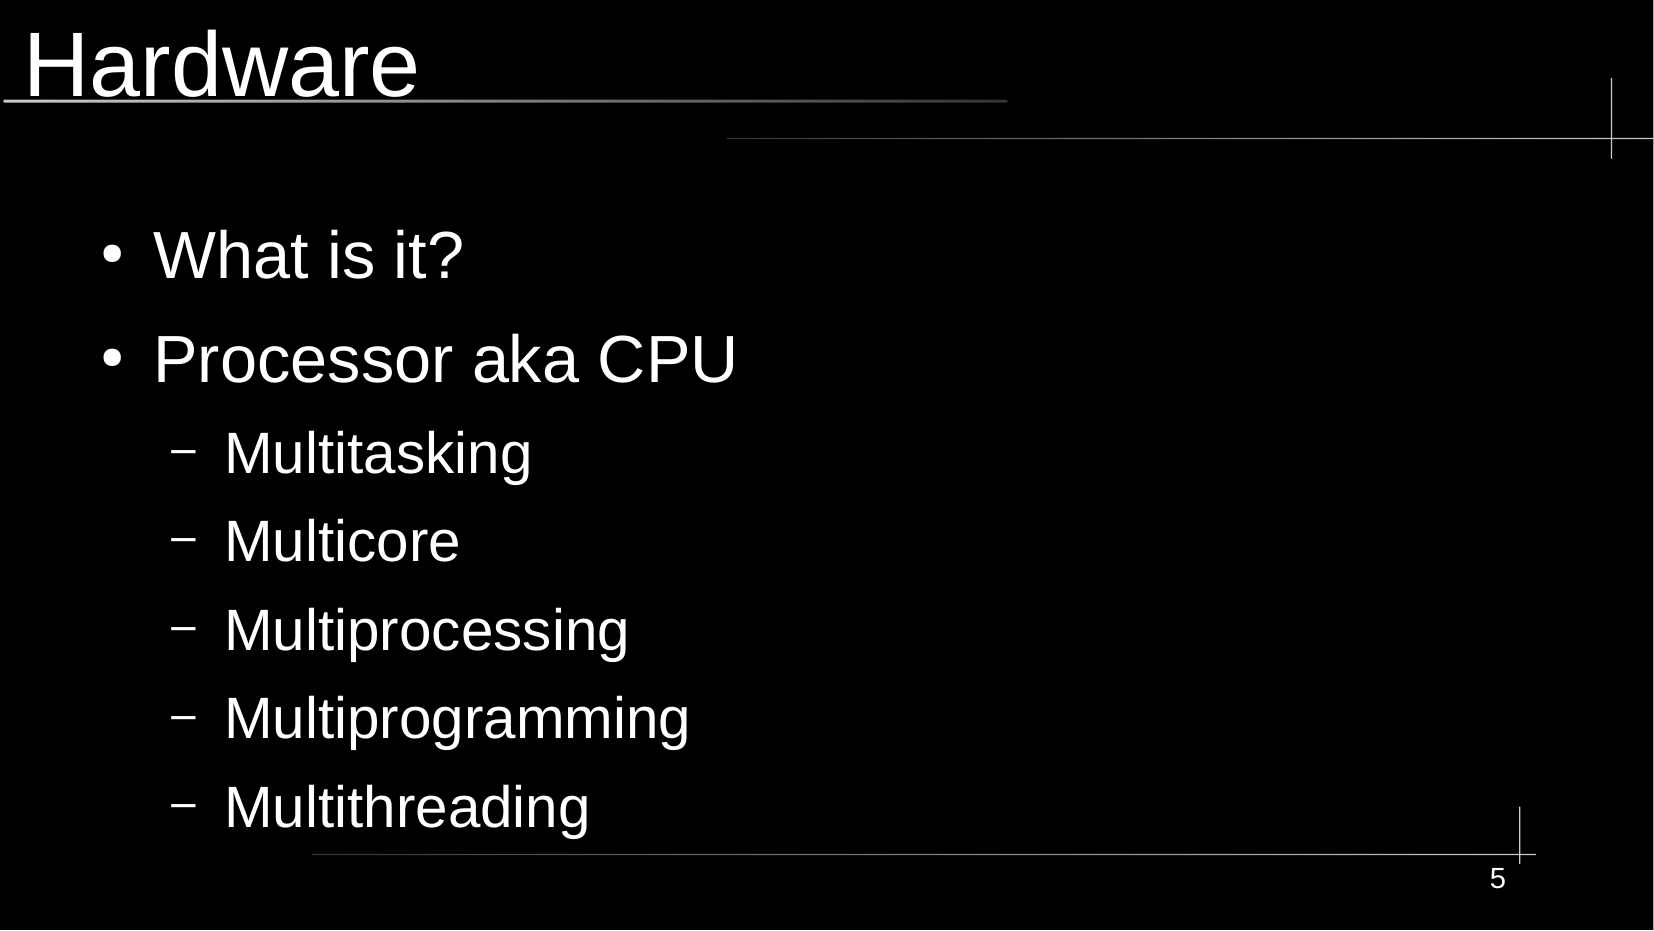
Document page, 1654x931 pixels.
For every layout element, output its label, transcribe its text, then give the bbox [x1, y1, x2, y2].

title Hardware [23, 11, 1589, 119]
list What is it? Processor aka CPU Multitasking Multicore Multiprocessing Multiprogramming Multithreading [82, 217, 1571, 851]
